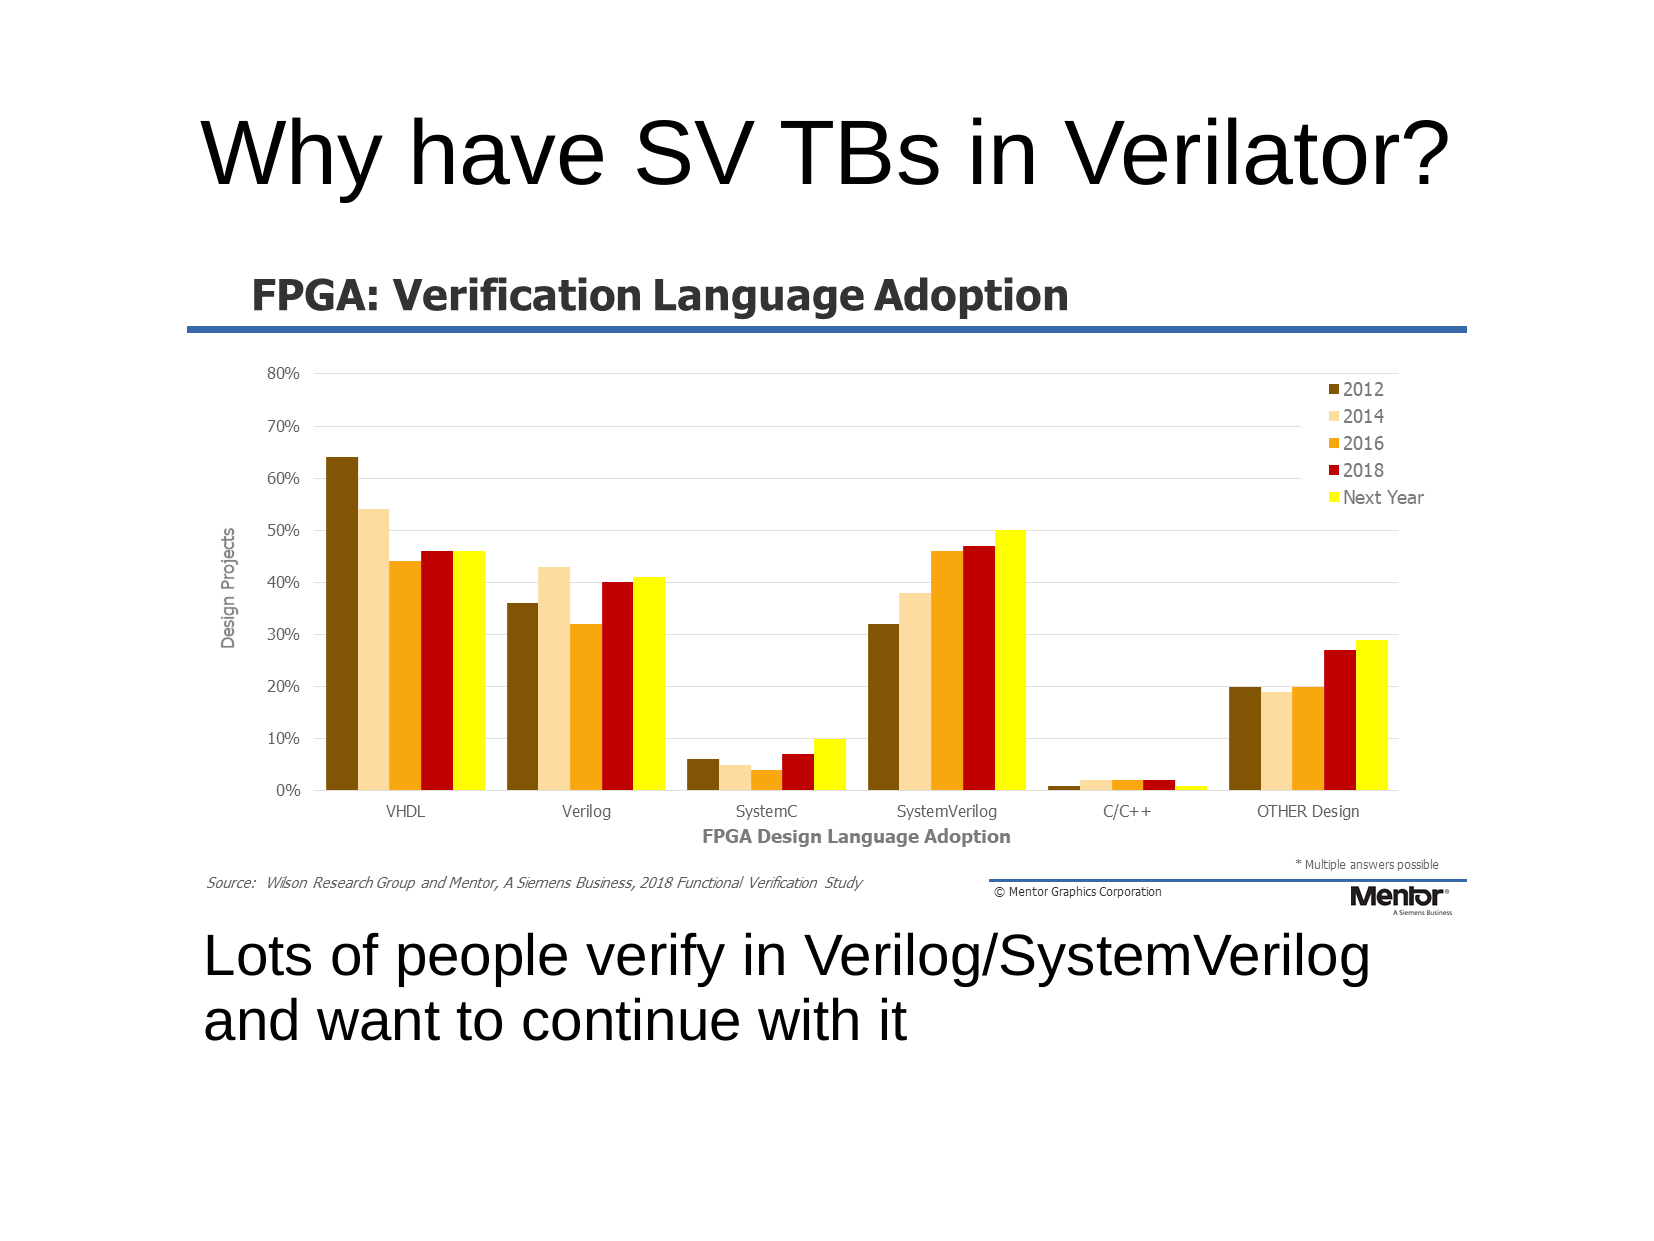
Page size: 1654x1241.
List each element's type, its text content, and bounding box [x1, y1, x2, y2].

text_box Lots of people verify in Verilog/SystemVerilog and want to continue with it [188, 915, 1453, 1060]
title Why have SV TBs in Verilator? [82, 49, 1571, 257]
picture [187, 207, 1467, 927]
